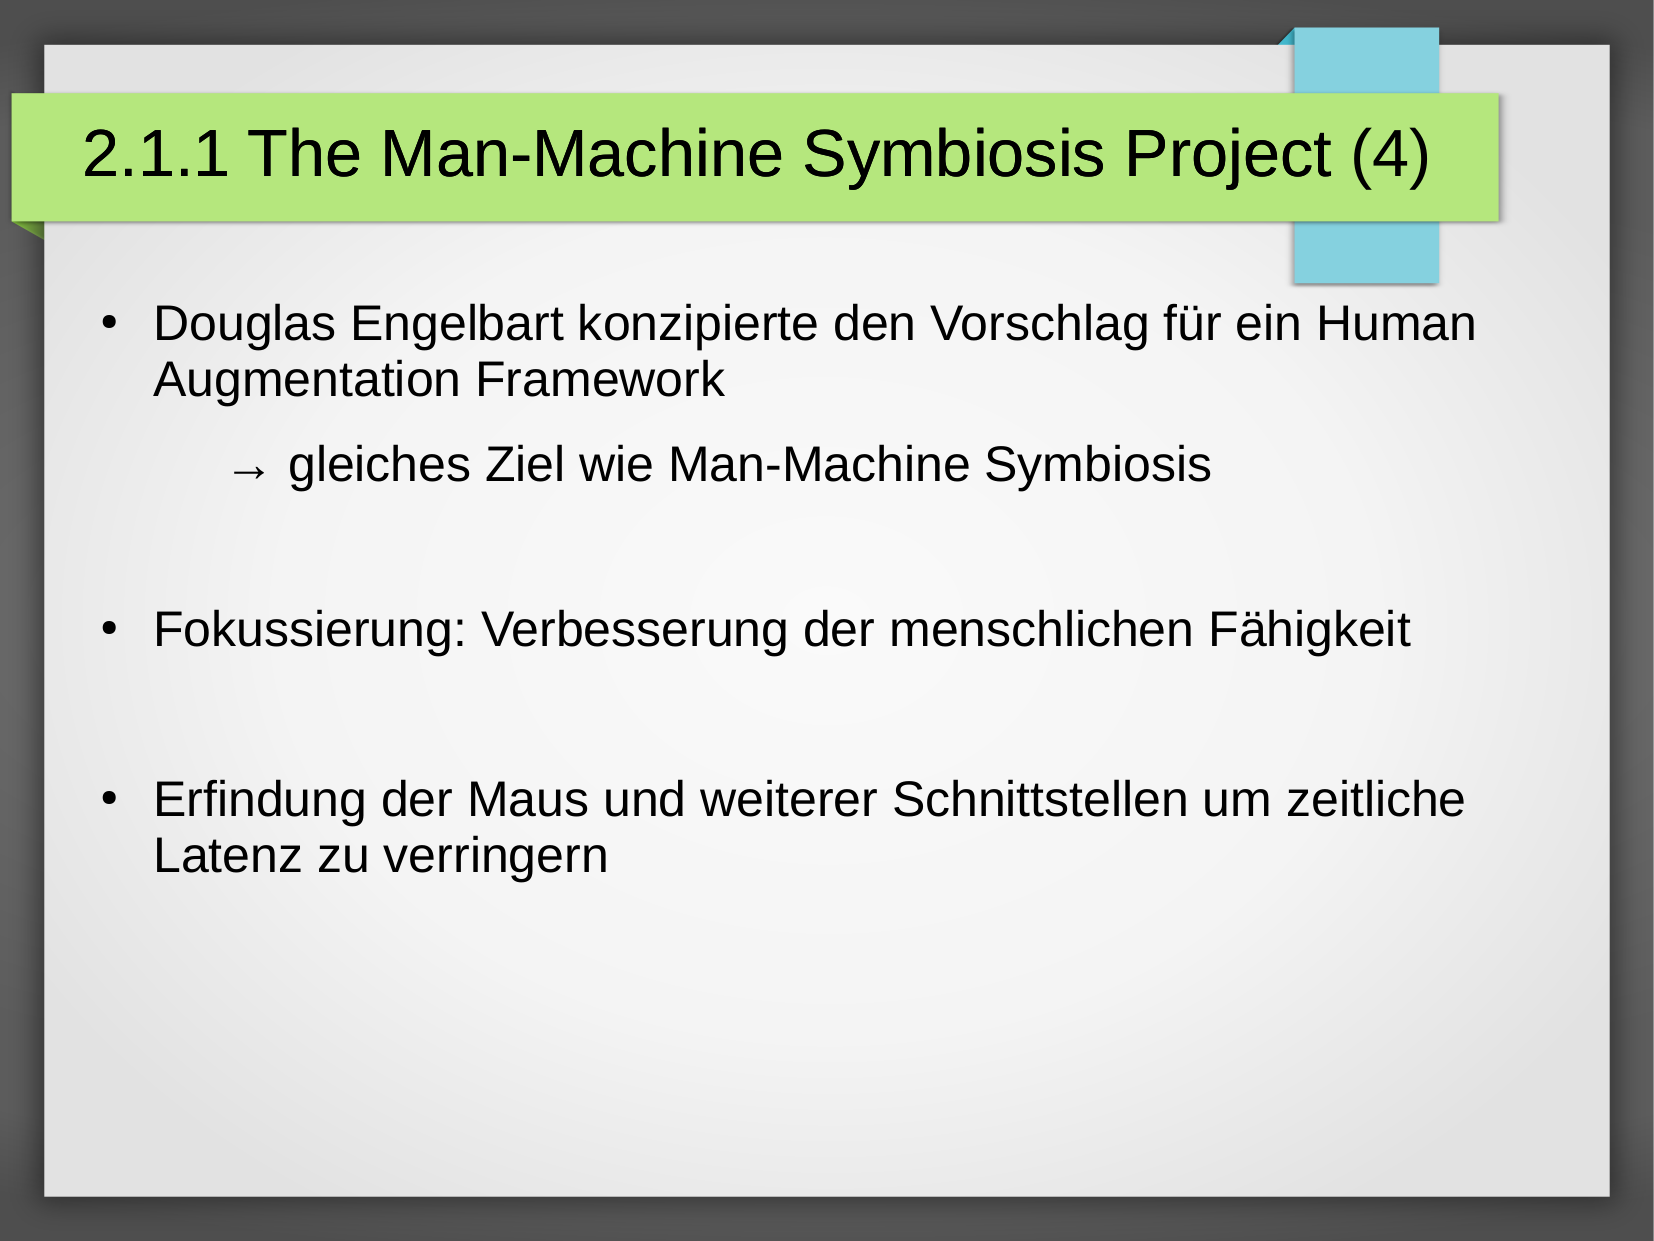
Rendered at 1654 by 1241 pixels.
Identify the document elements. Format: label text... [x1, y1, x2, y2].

picture [0, 0, 1654, 1241]
title 2.1.1 The Man-Machine Symbiosis Project [82, 78, 1571, 229]
text_box [82, 295, 1571, 1015]
